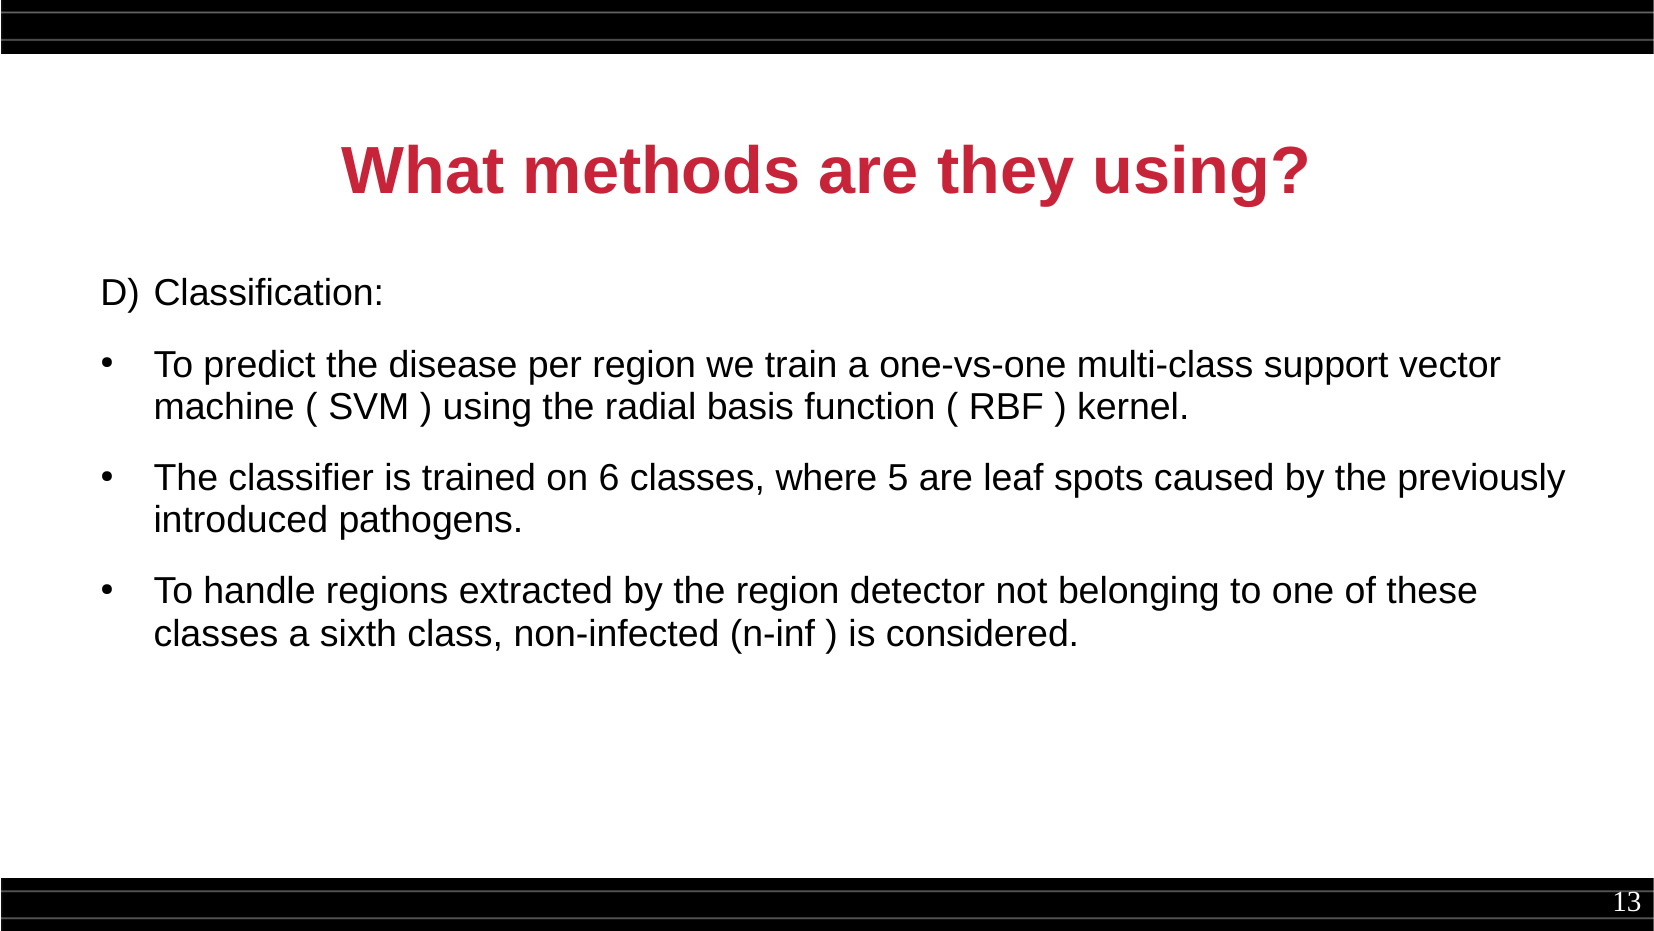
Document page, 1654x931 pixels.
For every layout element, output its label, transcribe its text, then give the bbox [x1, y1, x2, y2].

picture [1, 0, 1654, 54]
title What methods are they using? [82, 92, 1571, 249]
list Classification: To predict the disease per region we train a one-vs-one multi-class support vector machine ( SVM ) using the radial basis function ( RBF ) kernel. The classifier is trained on 6 classes, where 5 are leaf spots caused by the previously introduced pathogens. To handle regions extracted by the region detector not belonging to one of these classes a sixth class, non-infected (n-inf ) is considered. [82, 271, 1571, 758]
picture [1, 878, 1654, 931]
